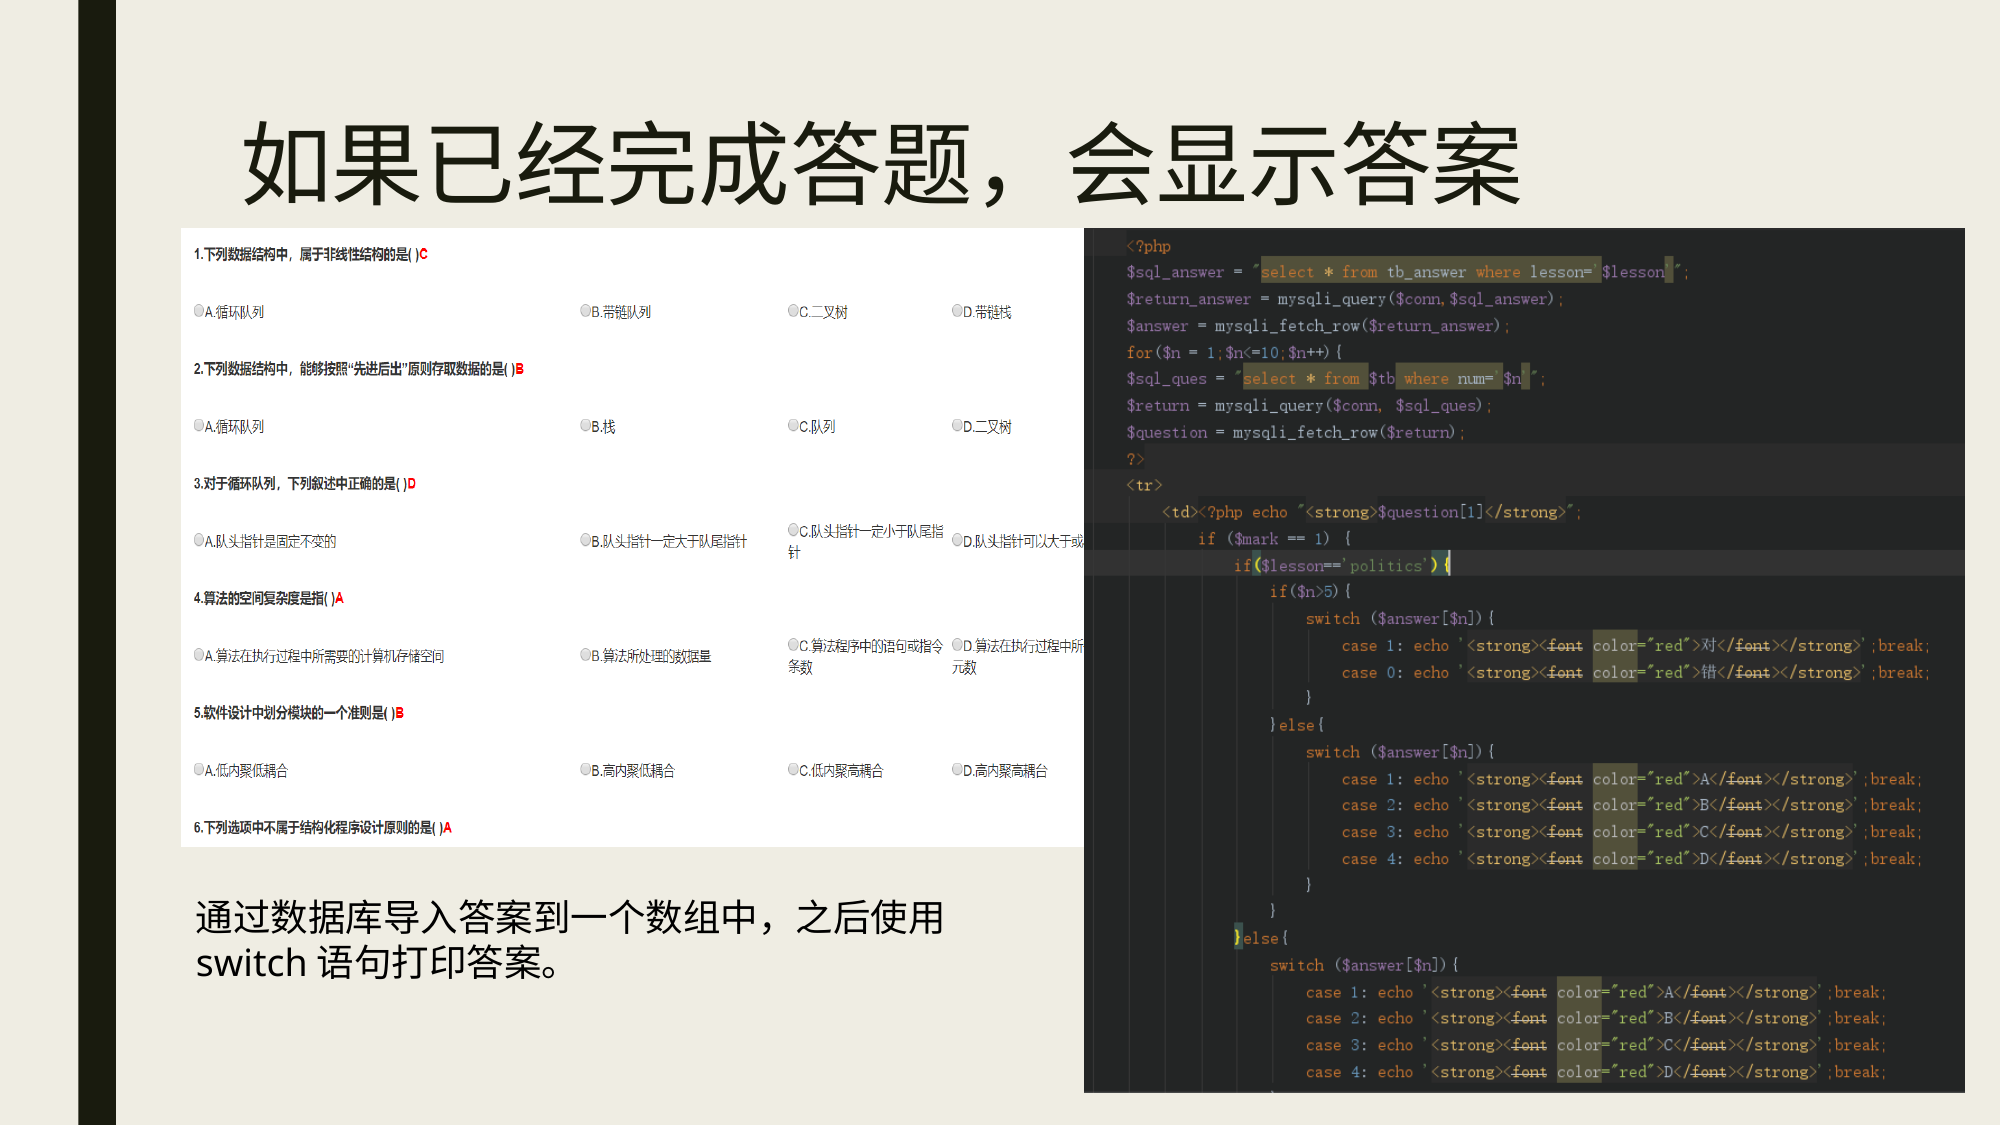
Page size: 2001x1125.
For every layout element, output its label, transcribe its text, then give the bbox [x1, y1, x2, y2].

title 如果已经完成答题，会显示答案 [225, 112, 1800, 228]
text_box 通过数据库导入答案到一个数组中，之后使用switch语句打印答案。 [181, 886, 1028, 992]
picture [181, 228, 1965, 1093]
